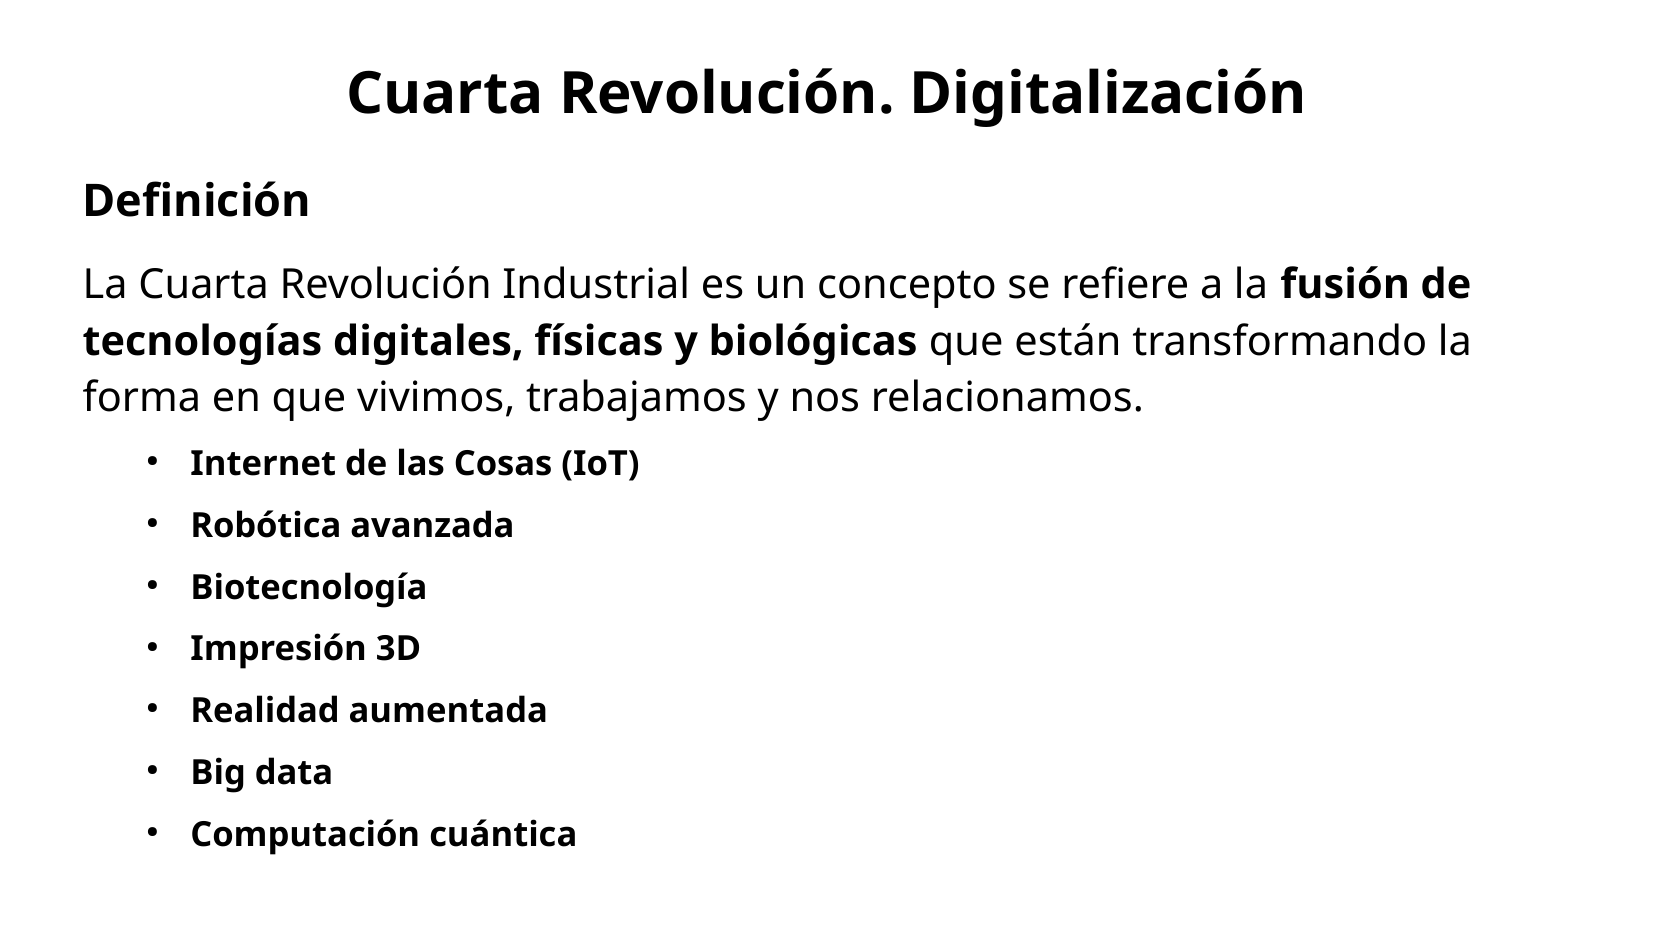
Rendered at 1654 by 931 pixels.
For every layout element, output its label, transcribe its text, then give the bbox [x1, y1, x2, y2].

title Cuarta Revolución. Digitalización [82, 13, 1571, 168]
list Definición La Cuarta Revolución Industrial es un concepto se refiere a la fusión de tecnologías digitales, físicas y biológicas que están transformando la forma en que vivimos, trabajamos y nos relacionamos. Internet de las Cosas (IoT) Robótica avanzada Biotecnología Impresión 3D Realidad aumentada Big data Computación cuántica [82, 168, 1571, 863]
